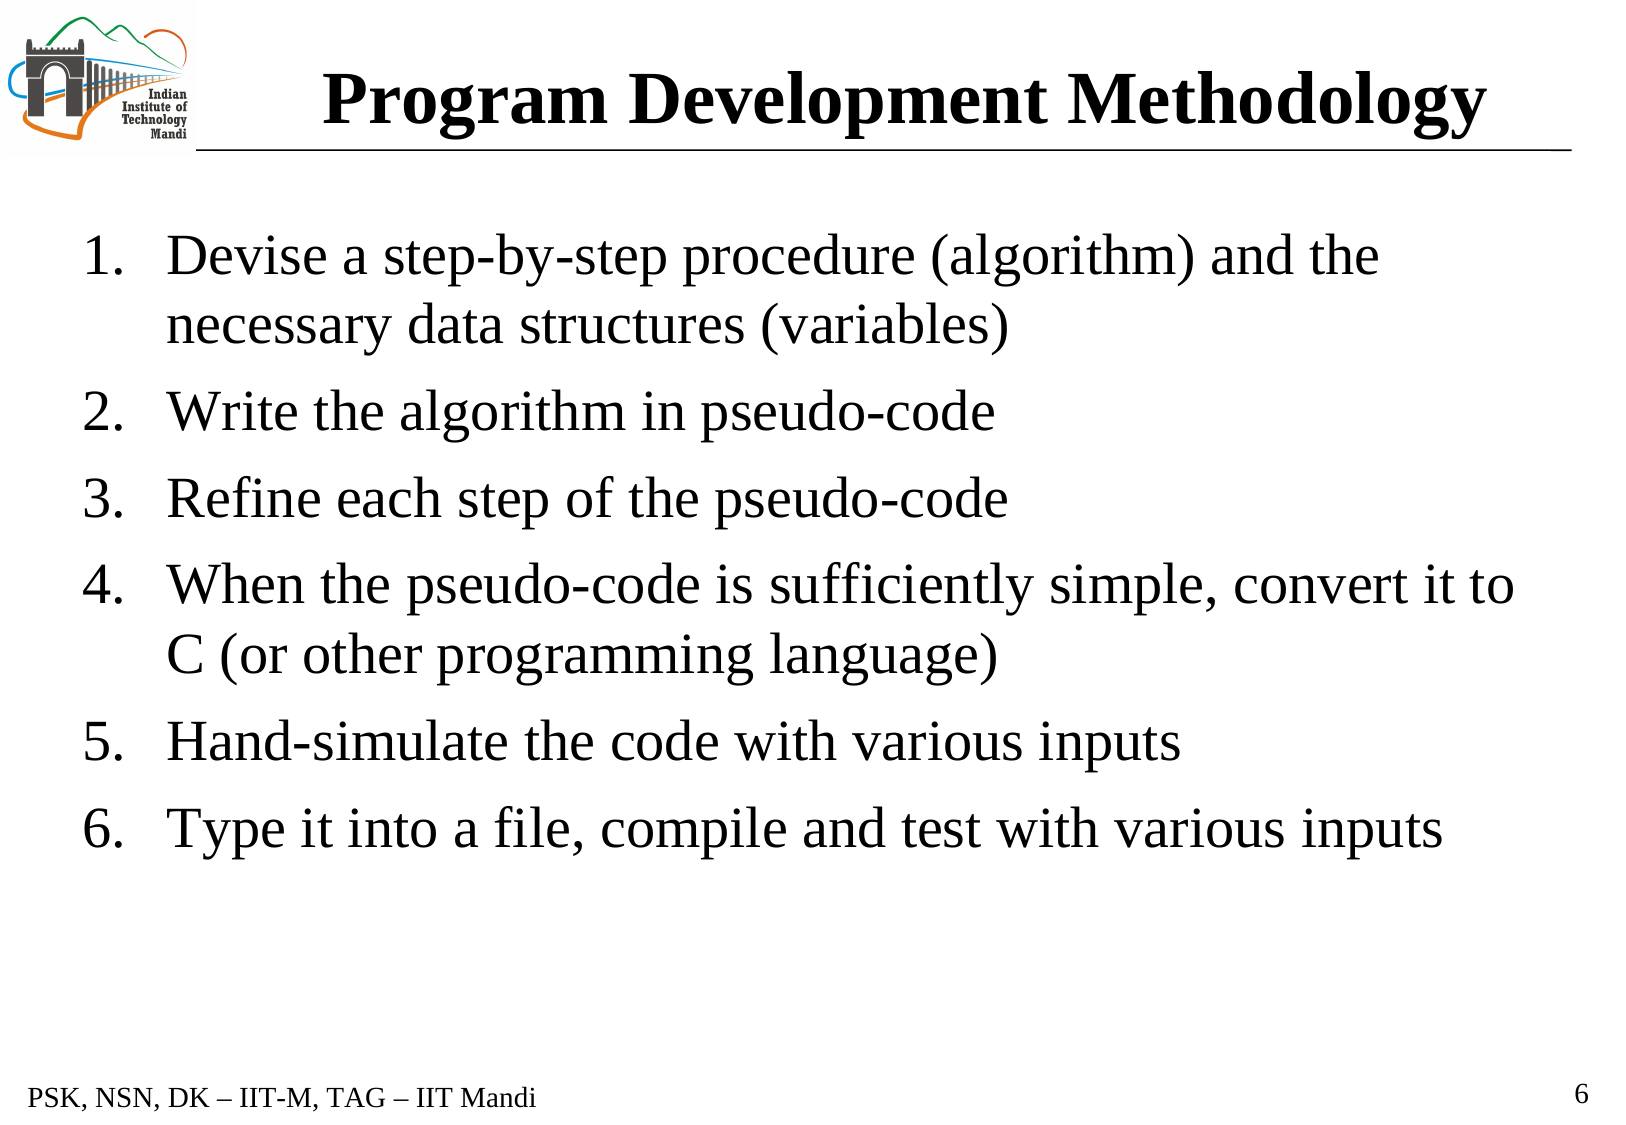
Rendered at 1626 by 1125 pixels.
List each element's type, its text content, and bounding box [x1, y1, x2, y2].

list Devise a step-by-step procedure (algorithm) and the necessary data structures (variables) Write the algorithm in pseudo-code Refine each step of the pseudo-code When the pseudo-code is sufficiently simple, convert it to C (or other programming language) Hand-simulate the code with various inputs Type it into a file, compile and test with various inputs [67, 208, 1571, 1026]
picture [1, 0, 196, 156]
title Program Development Methodology [67, 29, 1504, 158]
